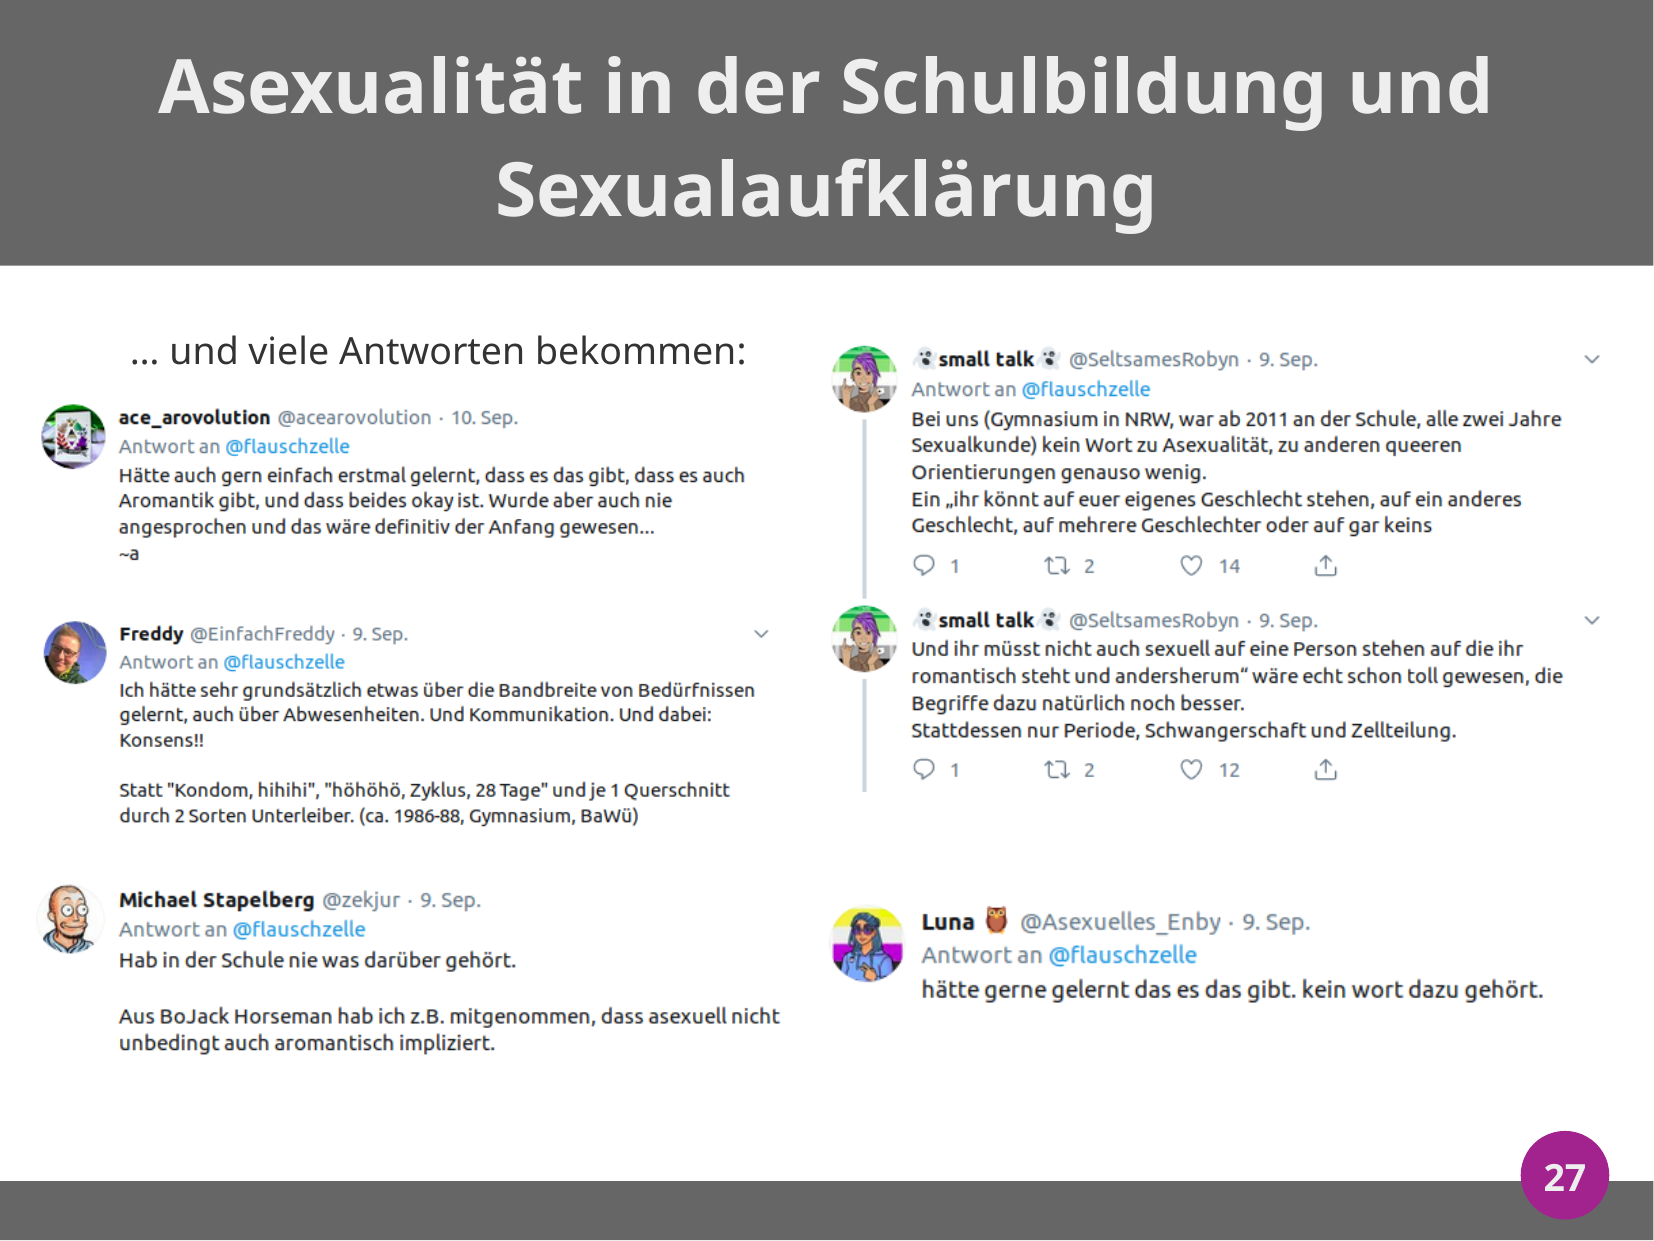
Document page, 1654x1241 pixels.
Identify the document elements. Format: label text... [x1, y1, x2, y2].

picture [35, 875, 804, 1063]
picture [31, 394, 768, 576]
picture [35, 615, 780, 835]
list … und viele Antworten bekommen: [59, 324, 1595, 1152]
picture [820, 897, 1607, 1017]
picture [826, 342, 1616, 792]
title Asexualität in der Schulbildung und Sexualaufklärung [59, 11, 1595, 260]
